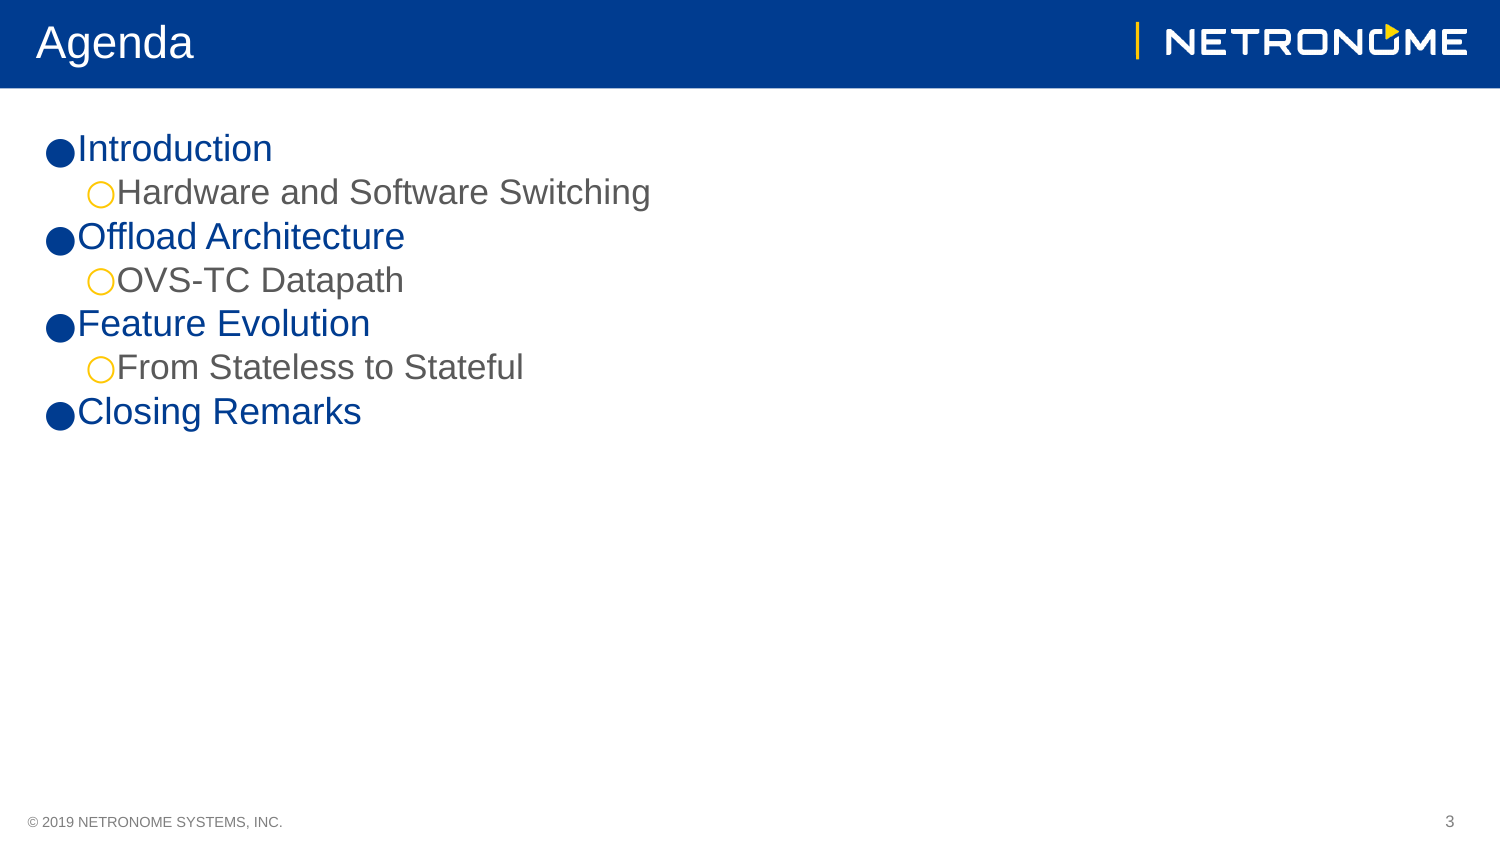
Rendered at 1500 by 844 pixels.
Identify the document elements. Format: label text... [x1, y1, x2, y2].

picture [1162, 21, 1473, 62]
title Agenda [20, 0, 1113, 89]
list Introduction Hardware and Software Switching Offload Architecture OVS-TC Datapath Feature Evolution From Stateless to Stateful Closing Remarks [24, 109, 1463, 772]
